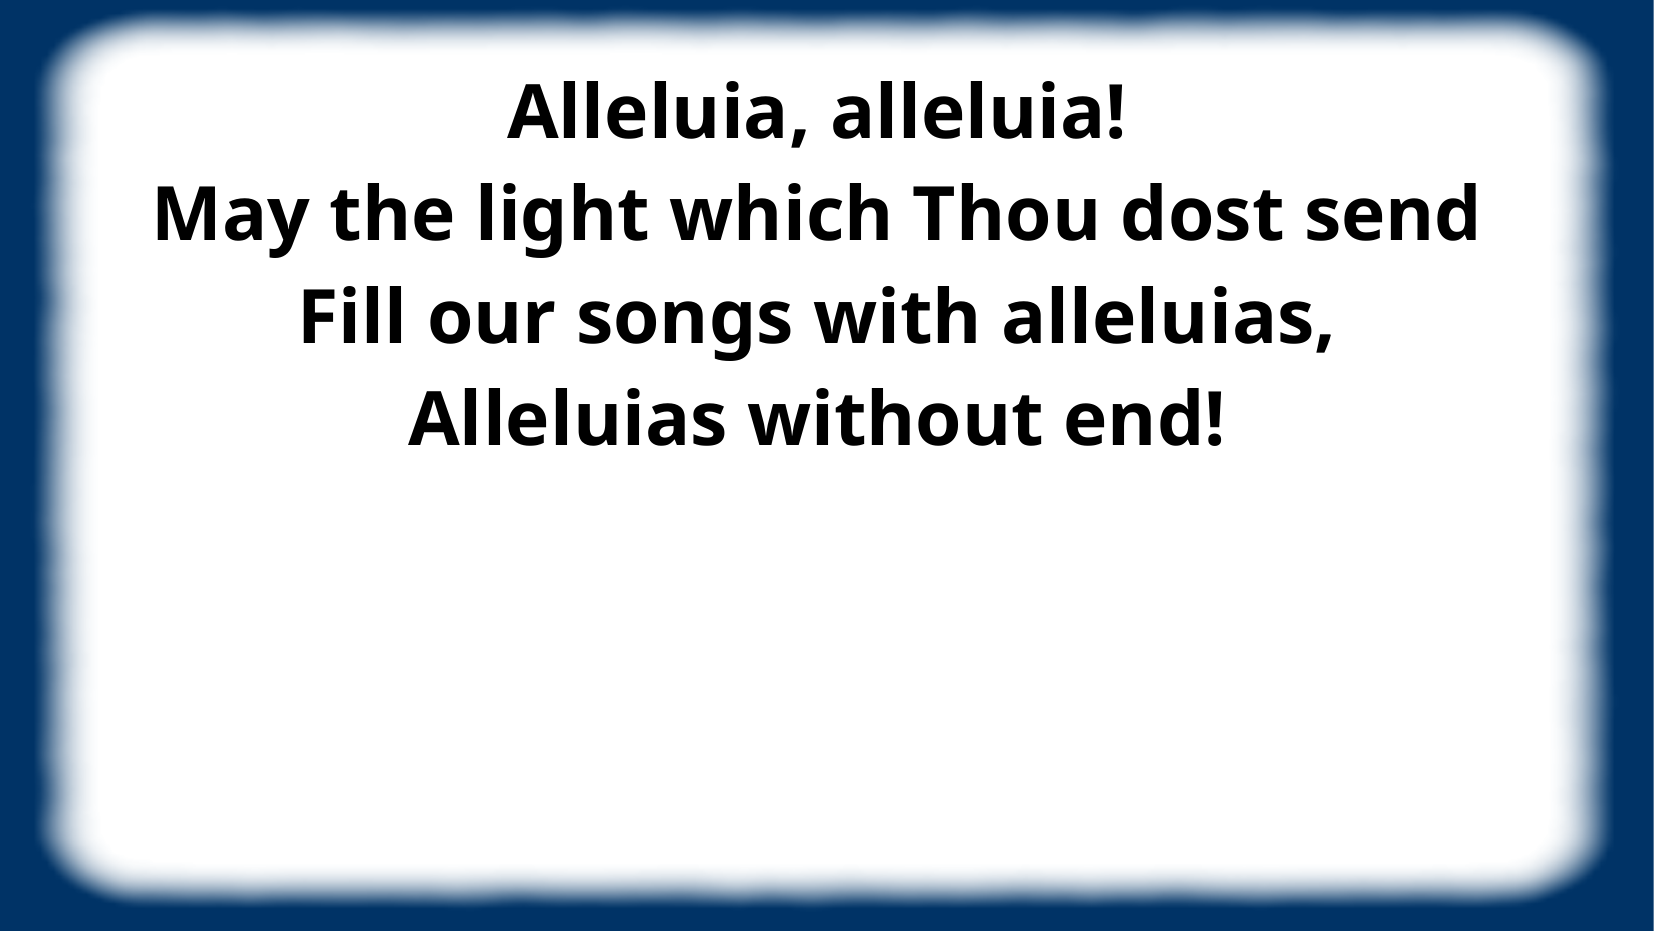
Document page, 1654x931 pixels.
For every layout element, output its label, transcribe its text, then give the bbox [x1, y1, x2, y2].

picture [0, 0, 1654, 931]
text_box Alleluia, alleluia! May the light which Thou dost send Fill our songs with alleluias, Alleluias without end! [75, 50, 1561, 466]
